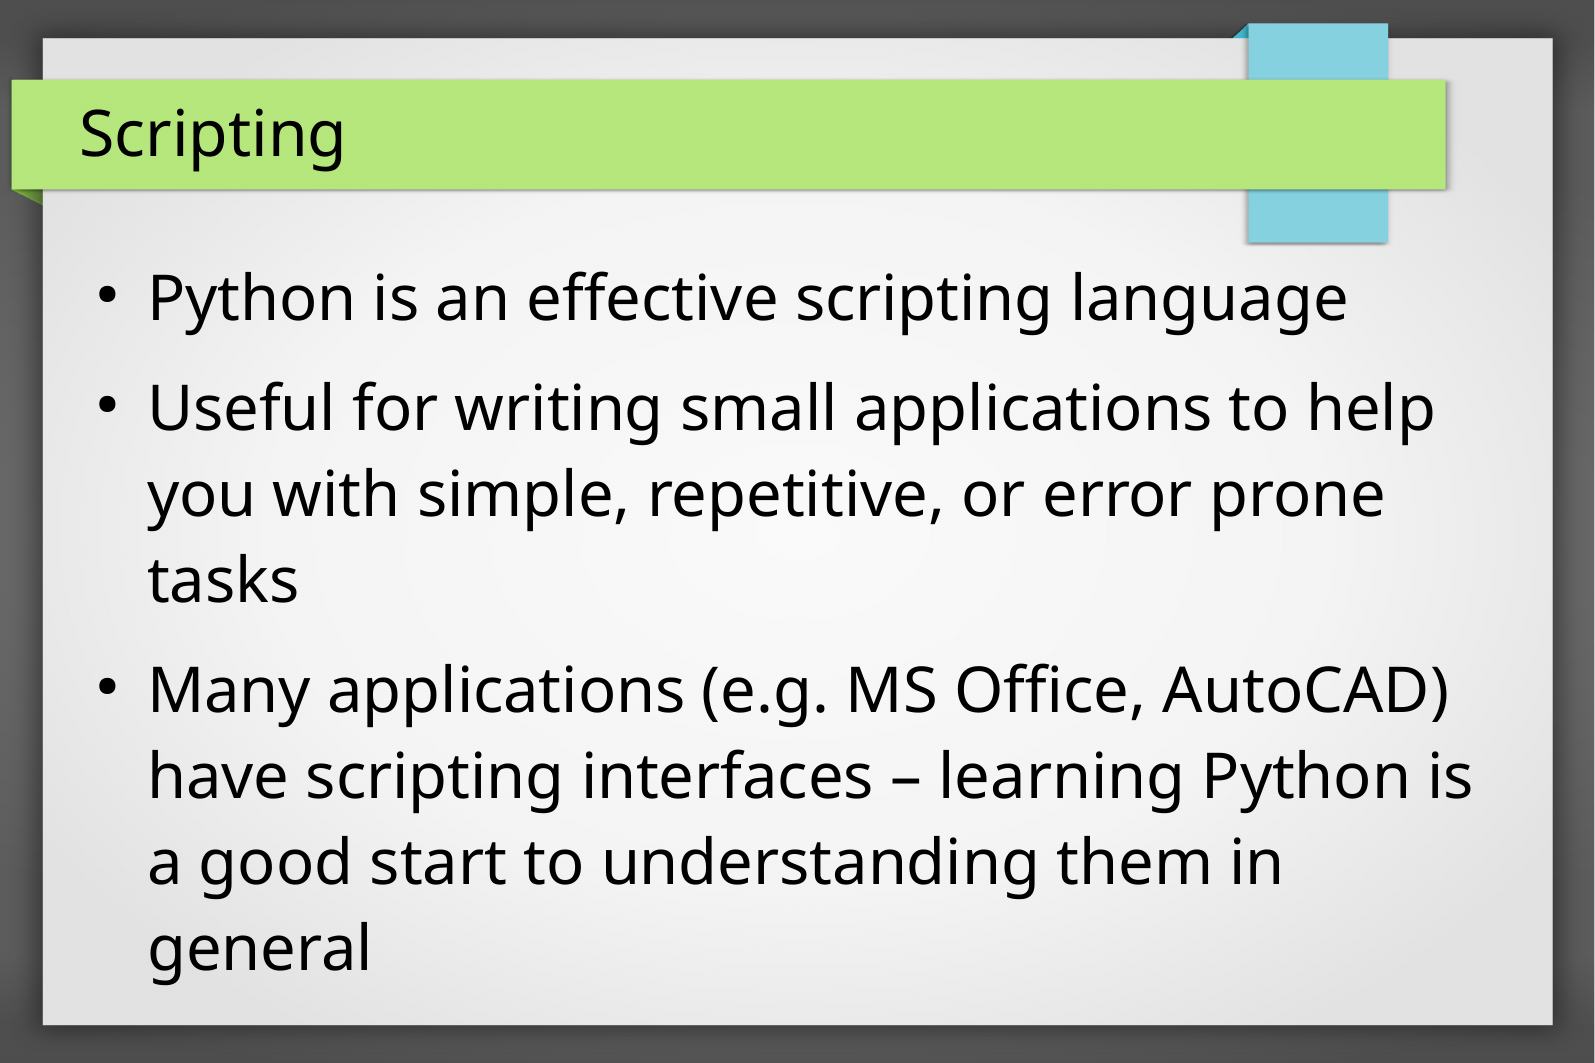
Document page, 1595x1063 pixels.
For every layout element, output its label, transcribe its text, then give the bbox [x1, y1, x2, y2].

title Scripting [79, 78, 1219, 185]
picture [0, 0, 1595, 1063]
list Python is an effective scripting language Useful for writing small applications to help you with simple, repetitive, or error prone tasks Many applications (e.g. MS Office, AutoCAD) have scripting interfaces – learning Python is a good start to understanding them in general [79, 253, 1515, 991]
